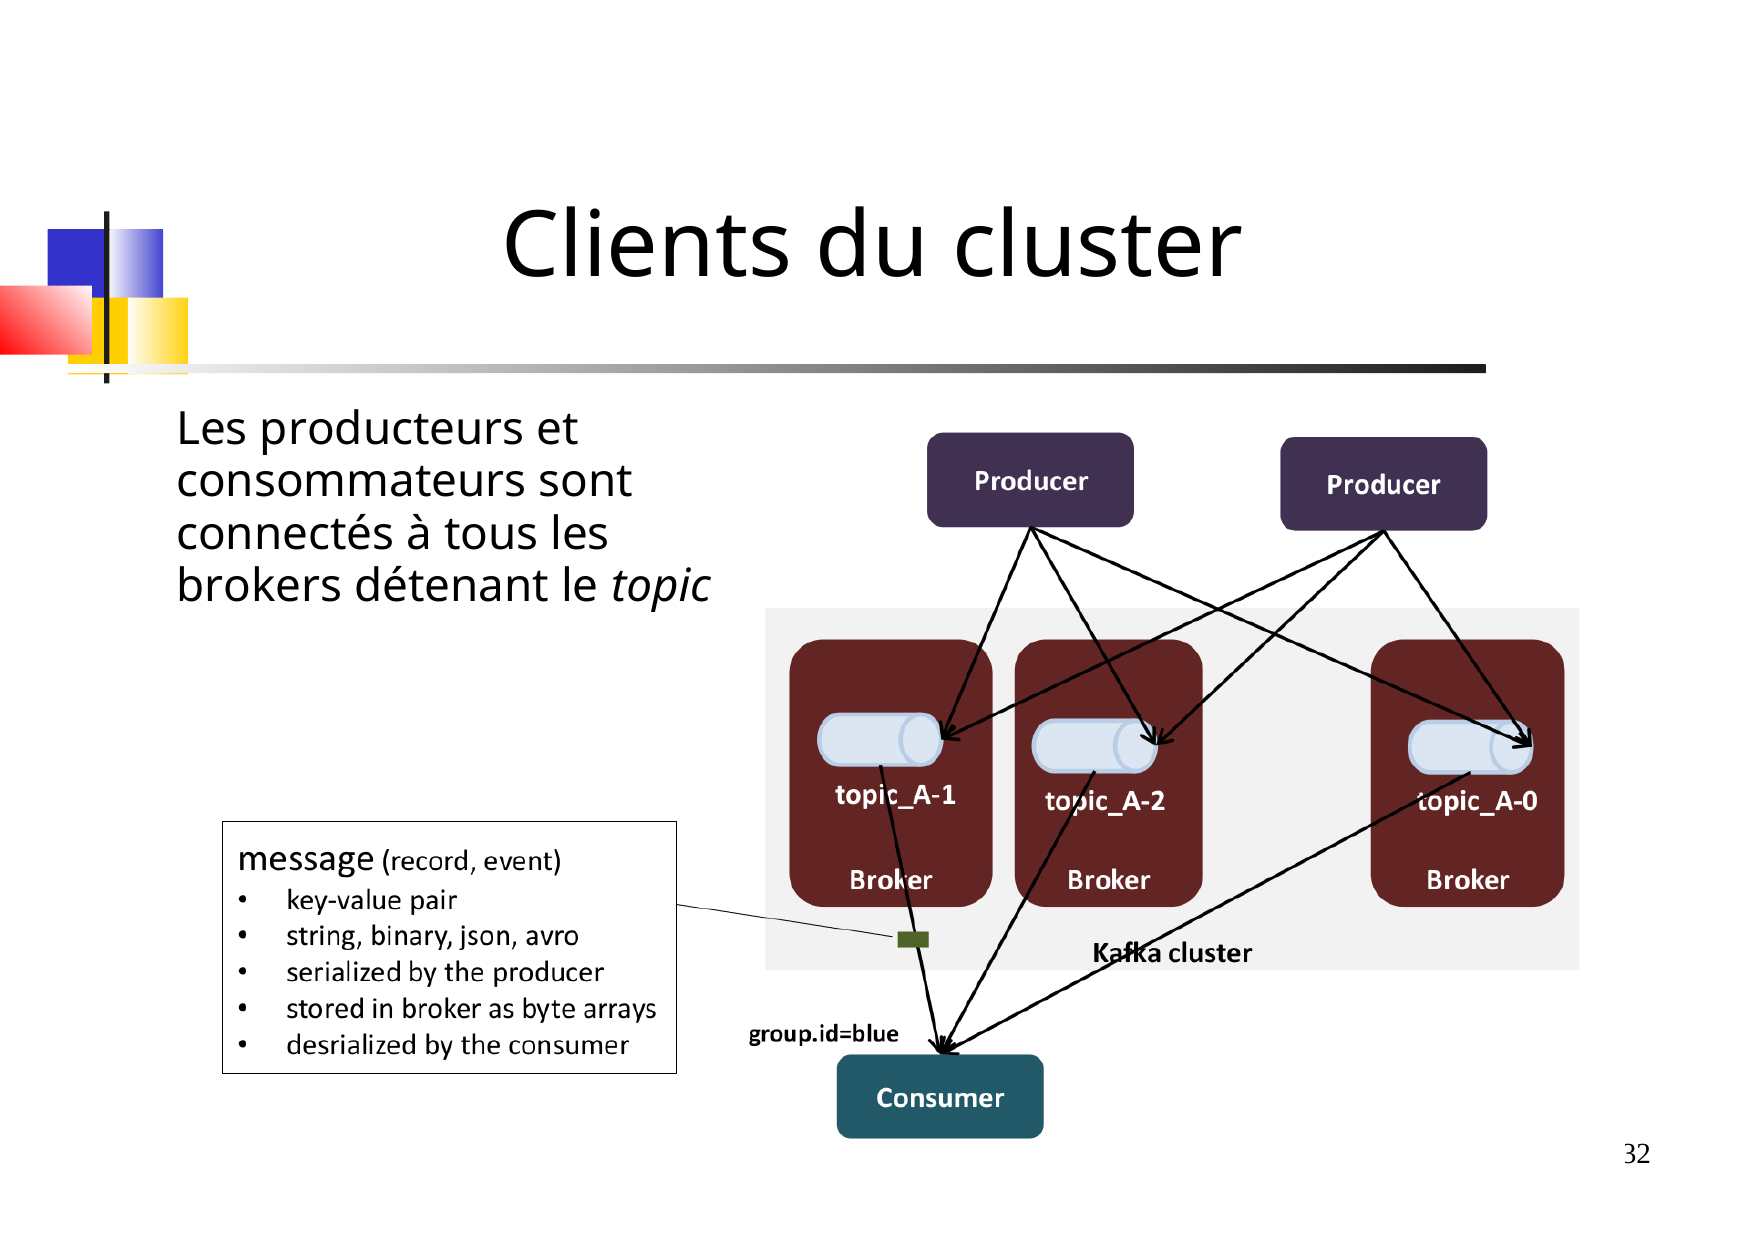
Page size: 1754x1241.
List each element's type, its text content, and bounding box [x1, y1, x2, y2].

text_box Les producteurs et consommateurs sont connectés à tous les brokers détenant le topic [161, 395, 769, 672]
picture [184, 386, 1625, 1176]
title Clients du cluster [179, 139, 1567, 351]
